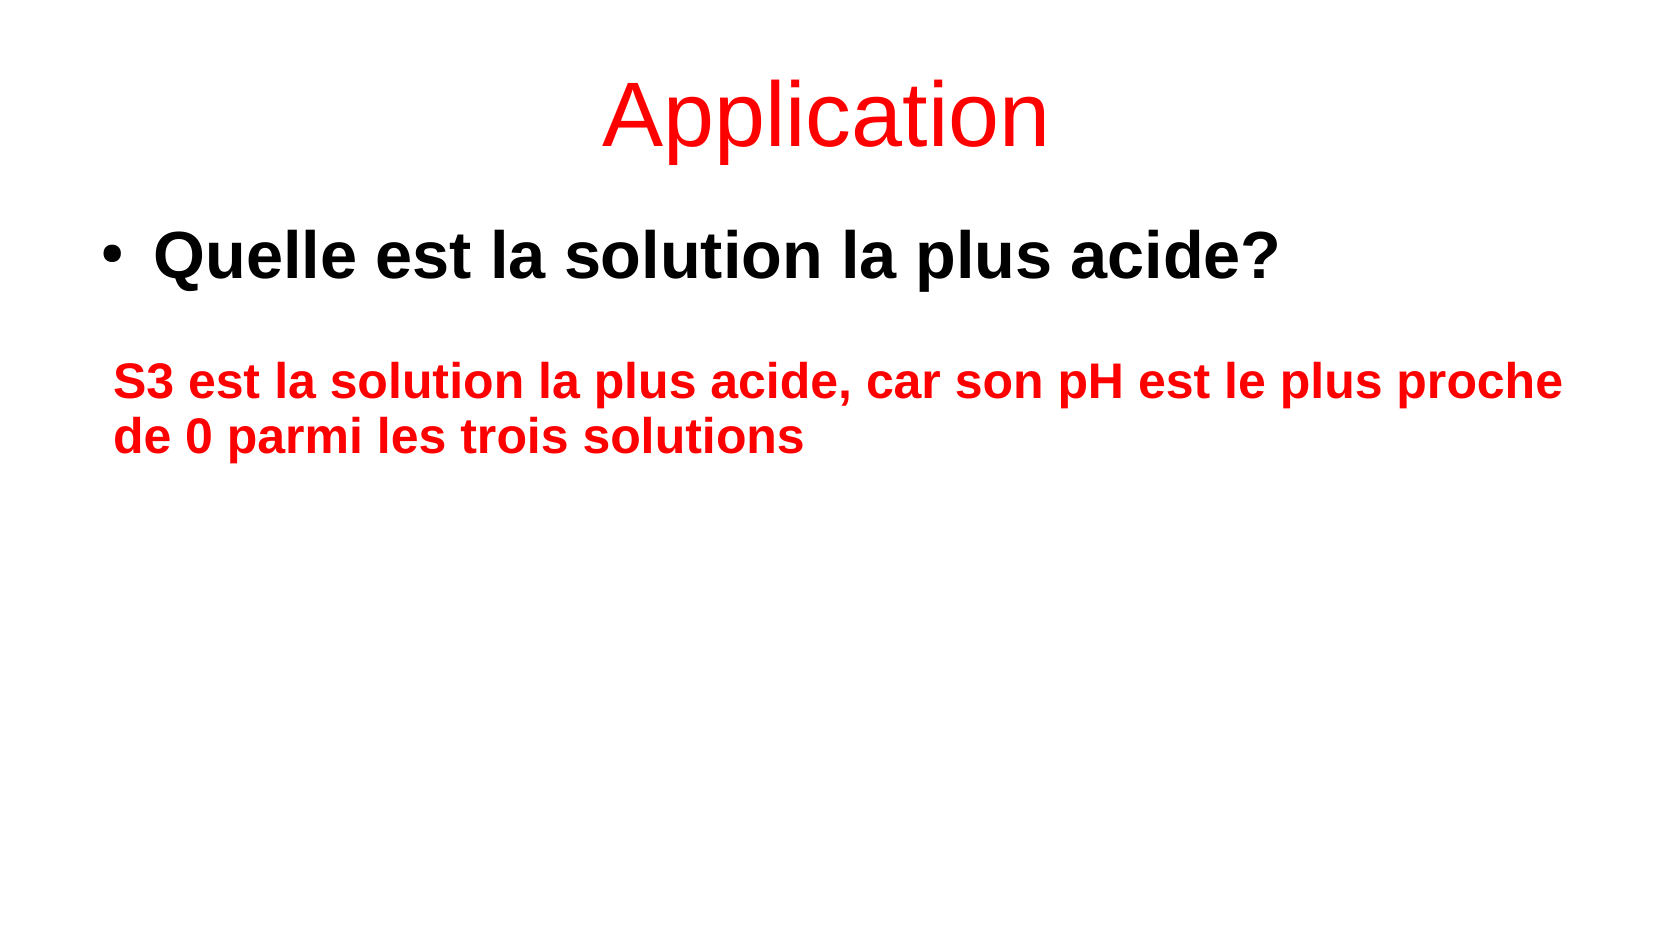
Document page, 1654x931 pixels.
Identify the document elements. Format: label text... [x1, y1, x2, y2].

list Quelle est la solution la plus acide? [82, 217, 1571, 301]
title Application [82, 37, 1571, 193]
text_box S3 est la solution la plus acide, car son pH est le plus proche de 0 parmi les trois solutions [98, 345, 1594, 472]
